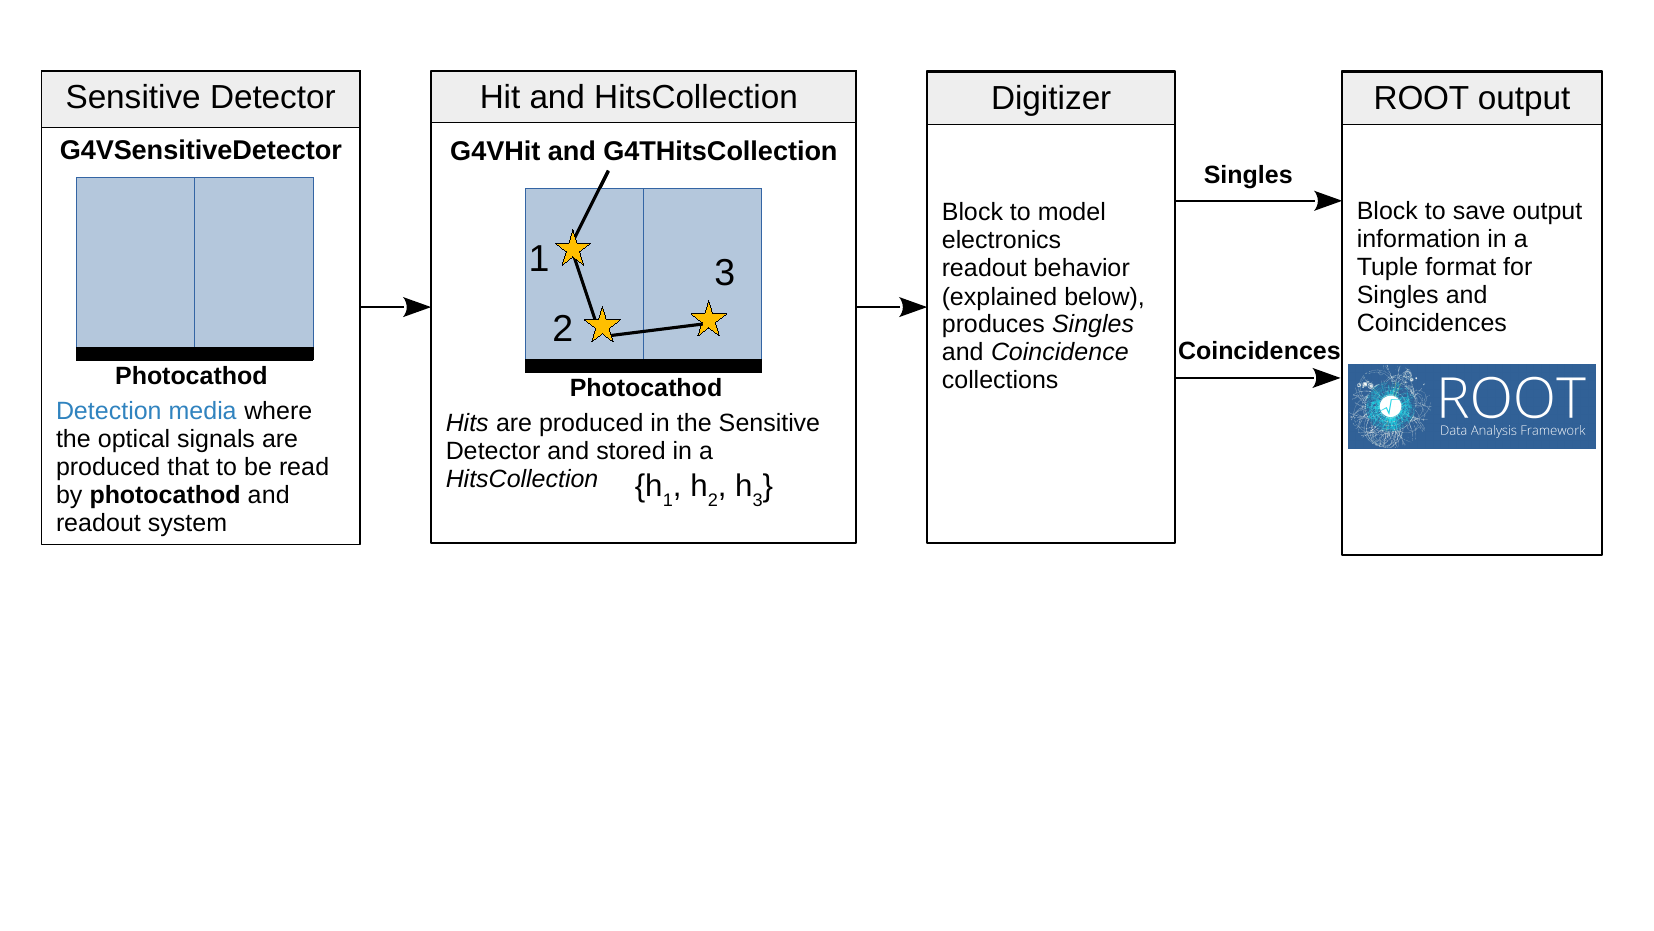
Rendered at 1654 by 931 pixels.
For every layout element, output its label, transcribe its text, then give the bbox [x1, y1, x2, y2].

text_box Sensitive Detector [42, 72, 359, 127]
text_box ROOT output [1343, 72, 1601, 125]
text_box Block to model electronics readout behavior (explained below), produces Singles and Coincidence collections [927, 190, 1176, 402]
text_box Hit and HitsCollection [432, 72, 855, 123]
text_box Singles [1175, 153, 1329, 197]
text_box [76, 252, 314, 361]
picture [1348, 364, 1596, 449]
text_box Photocathod [100, 360, 302, 389]
text_box G4VHit and G4THitsCollection [431, 128, 857, 175]
text_box {h1, h2, h3} [620, 501, 845, 527]
text_box [525, 188, 762, 373]
text_box Hits are produced in the Sensitive Detector and stored in a HitsCollection [431, 401, 857, 501]
text_box Detection media where the optical signals are produced that to be read by photocathod and readout system [41, 389, 361, 545]
text_box Photocathod [555, 372, 756, 401]
text_box 3 [699, 243, 751, 301]
text_box G4VSensitiveDetector [41, 127, 361, 252]
text_box Digitizer [928, 72, 1174, 125]
text_box Block to save output information in a Tuple format for Singles and Coincidences [1342, 188, 1603, 416]
text_box 1 [513, 229, 565, 287]
text_box Coincidences [1163, 329, 1365, 373]
text_box 2 [537, 300, 588, 358]
